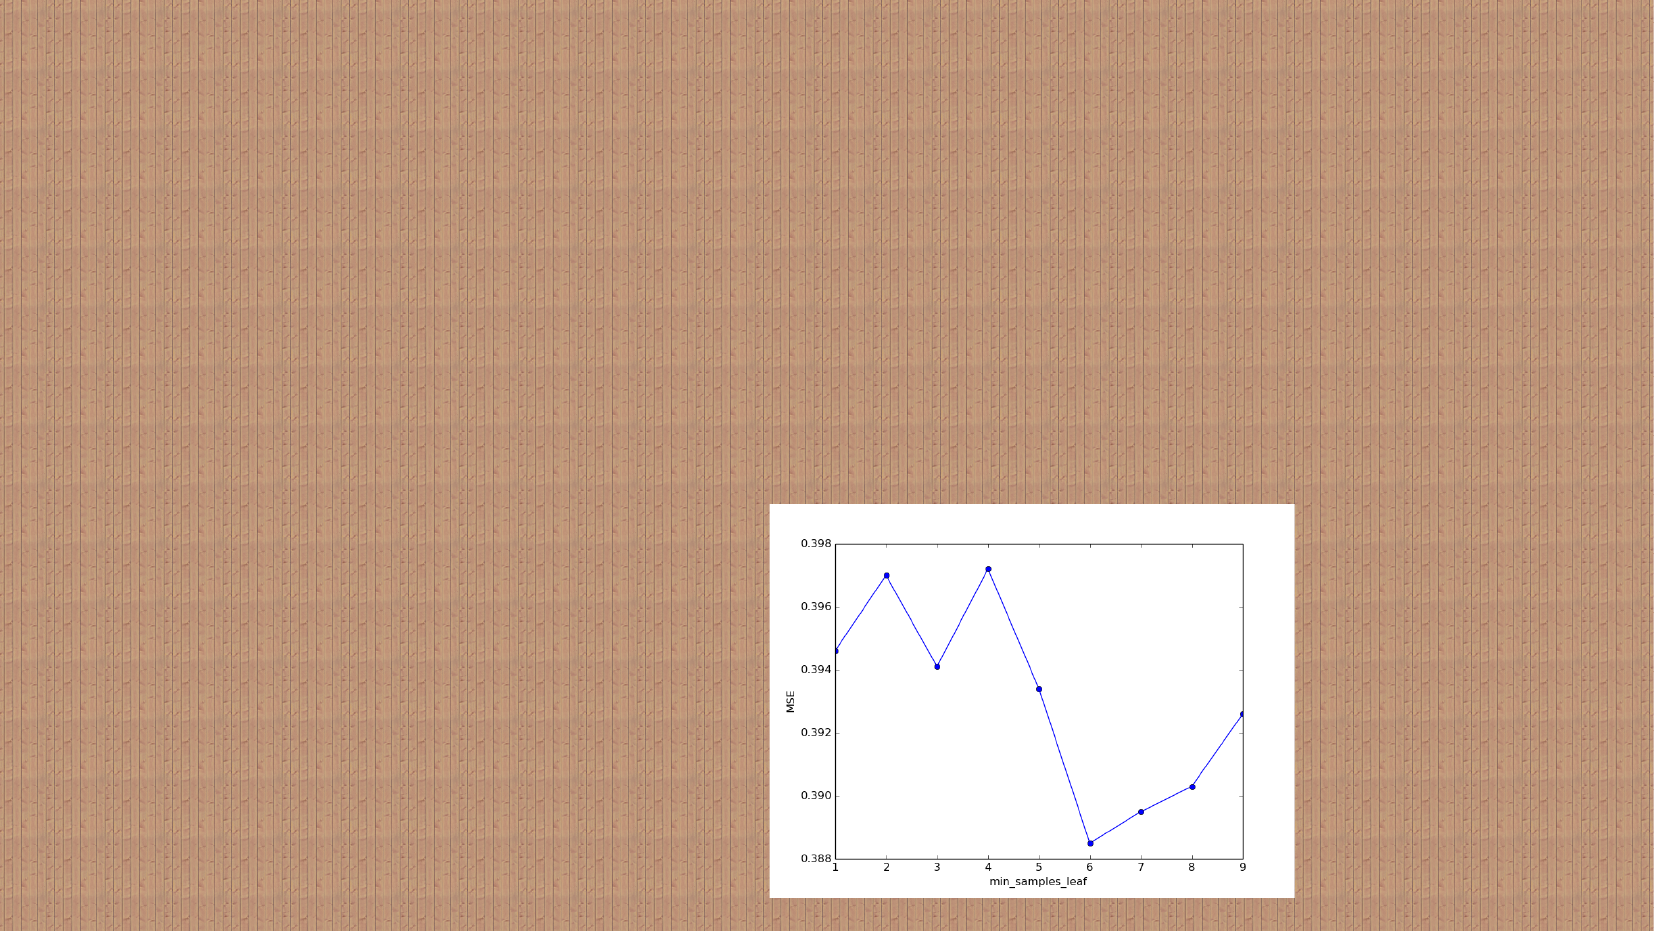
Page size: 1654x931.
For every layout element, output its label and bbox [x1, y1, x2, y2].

picture [0, 0, 1654, 931]
chart [328, 40, 1400, 923]
